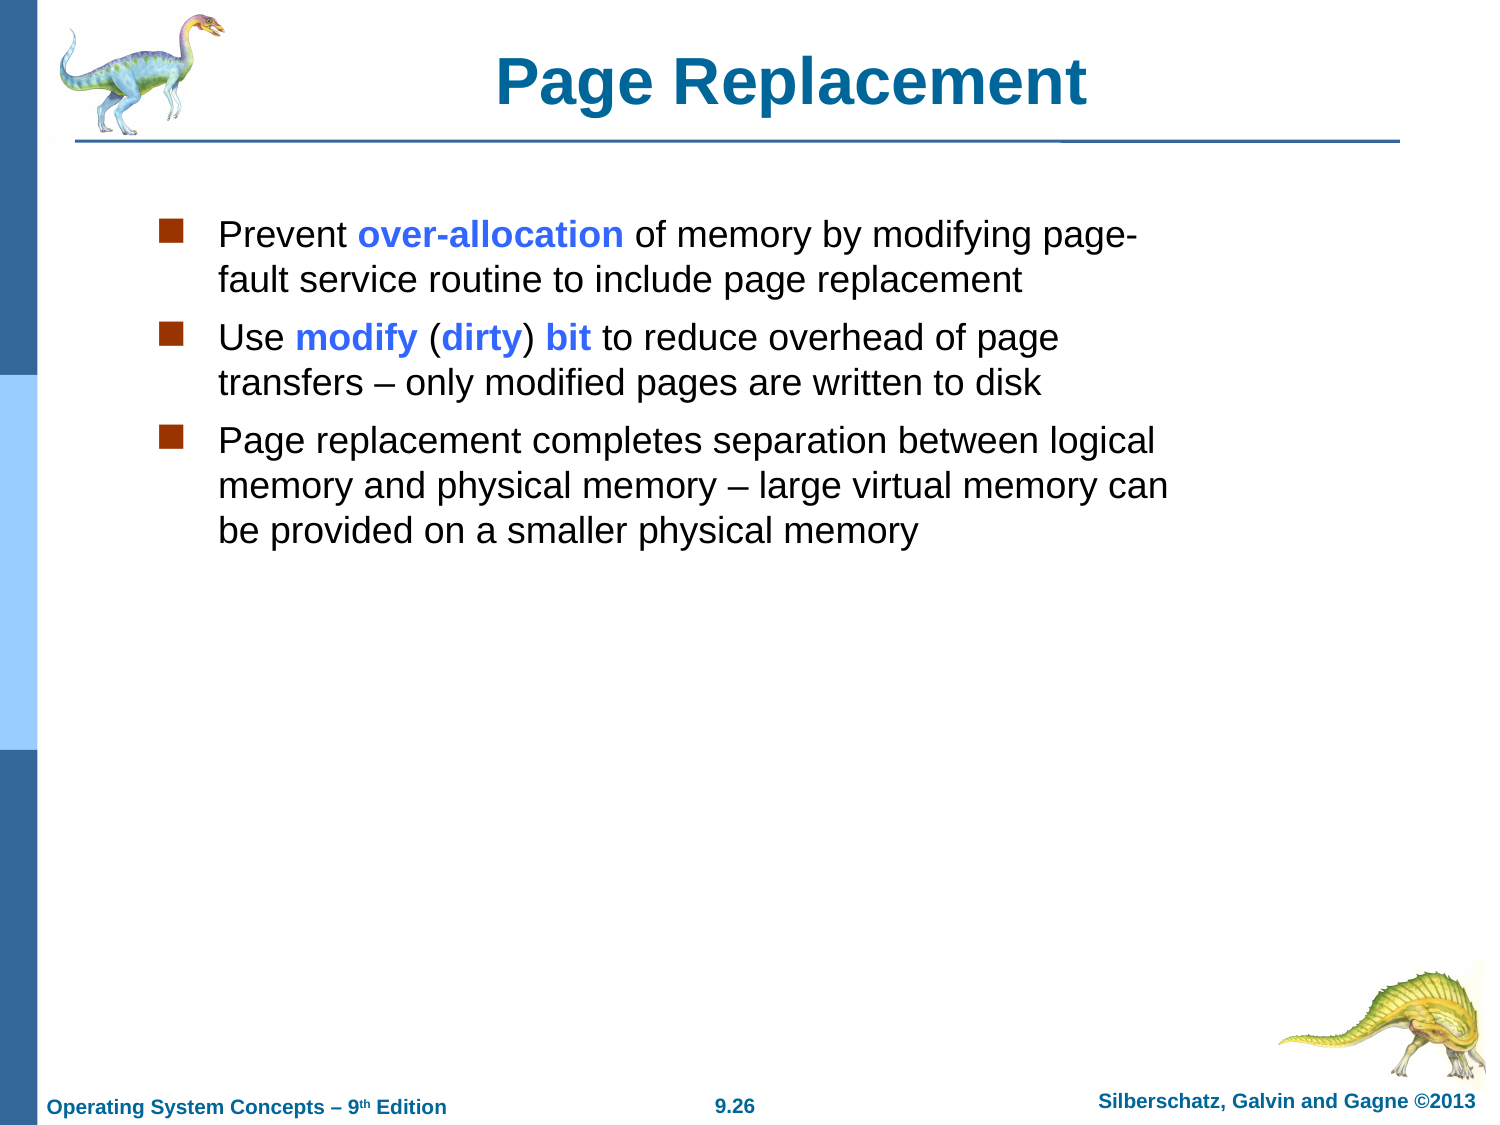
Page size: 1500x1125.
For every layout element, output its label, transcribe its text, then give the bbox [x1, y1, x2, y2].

picture [1275, 959, 1486, 1090]
list Prevent over-allocation of memory by modifying page-fault service routine to include page replacement Use modify (dirty) bit to reduce overhead of page transfers – only modified pages are written to disk Page replacement completes separation between logical memory and physical memory – large virtual memory can be provided on a smaller physical memory [146, 202, 1215, 946]
title Page Replacement [157, 31, 1425, 126]
picture [46, 0, 243, 149]
